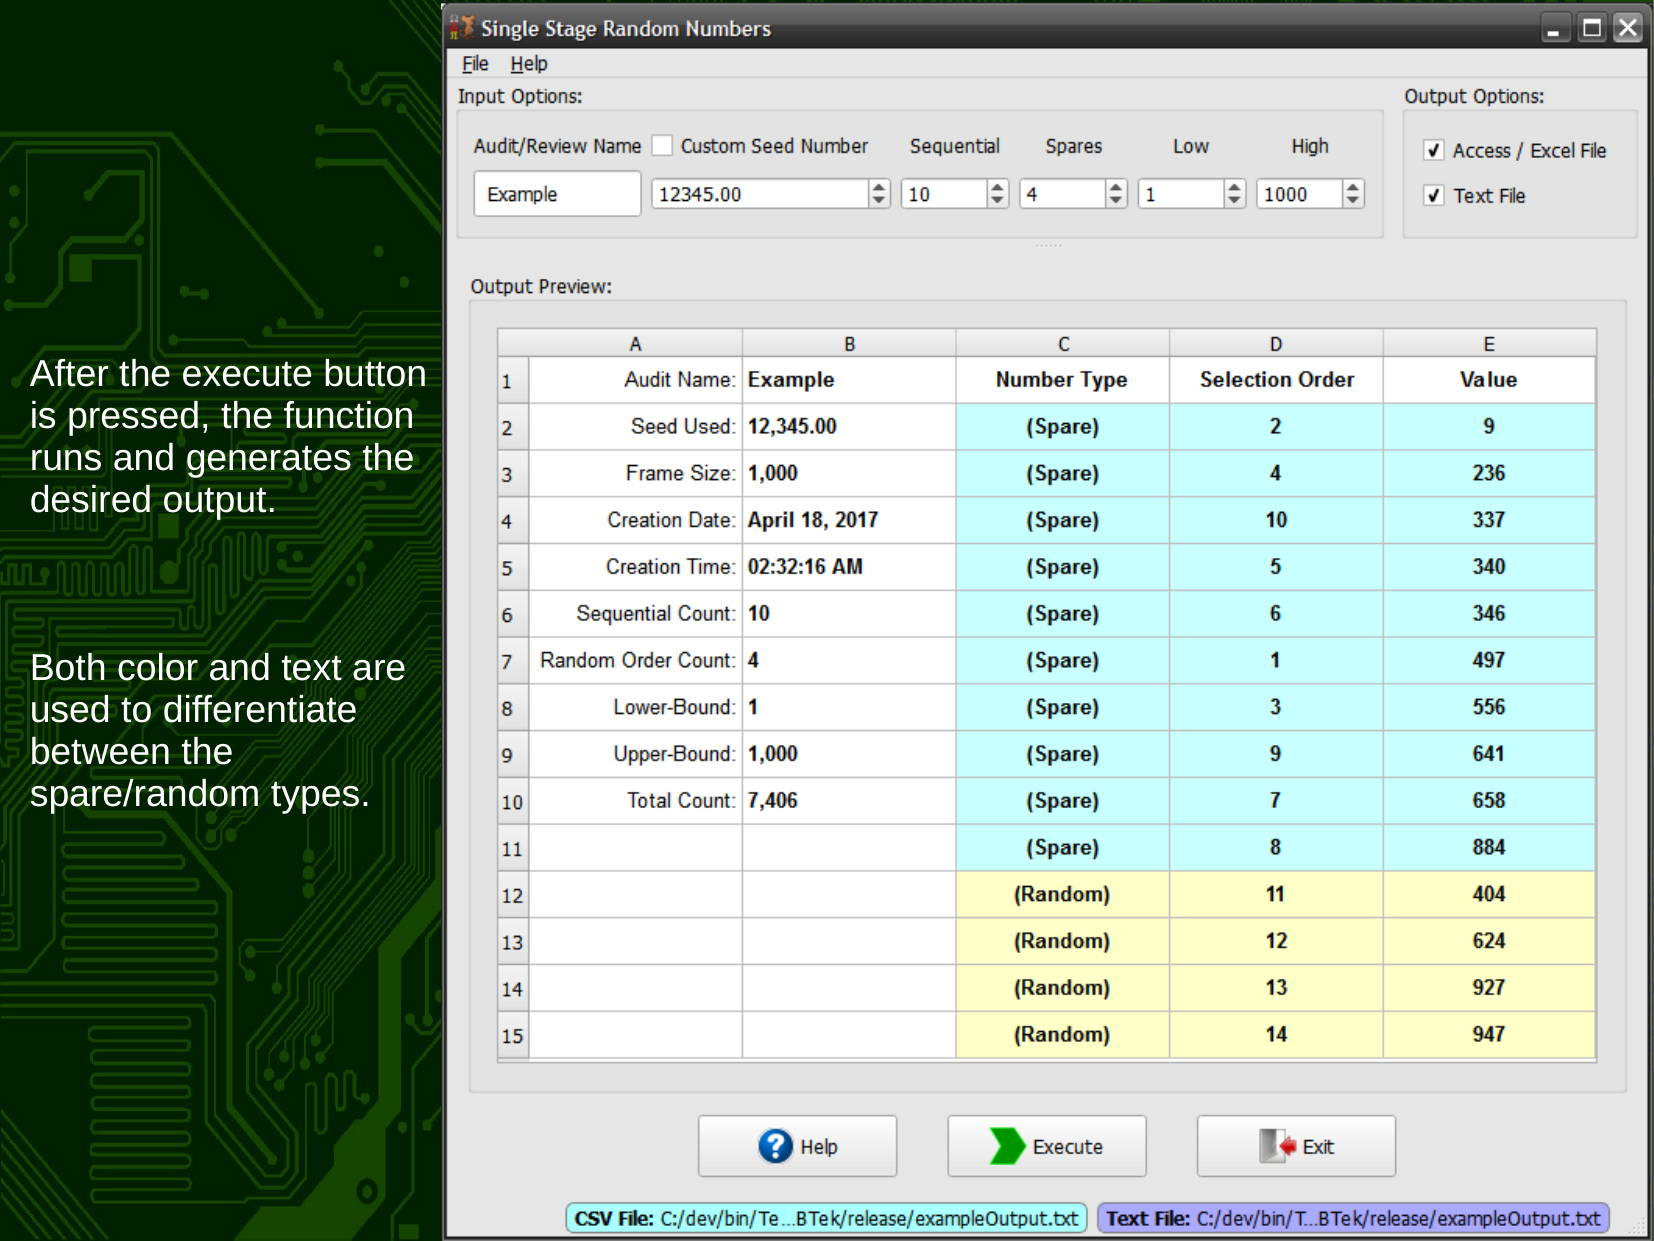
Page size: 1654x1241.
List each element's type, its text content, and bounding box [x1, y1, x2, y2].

text_box After the execute button is pressed, the function runs and generates the desired output. Both color and text are used to differentiate between the spare/random types. [15, 345, 441, 906]
picture [0, 0, 1654, 1241]
